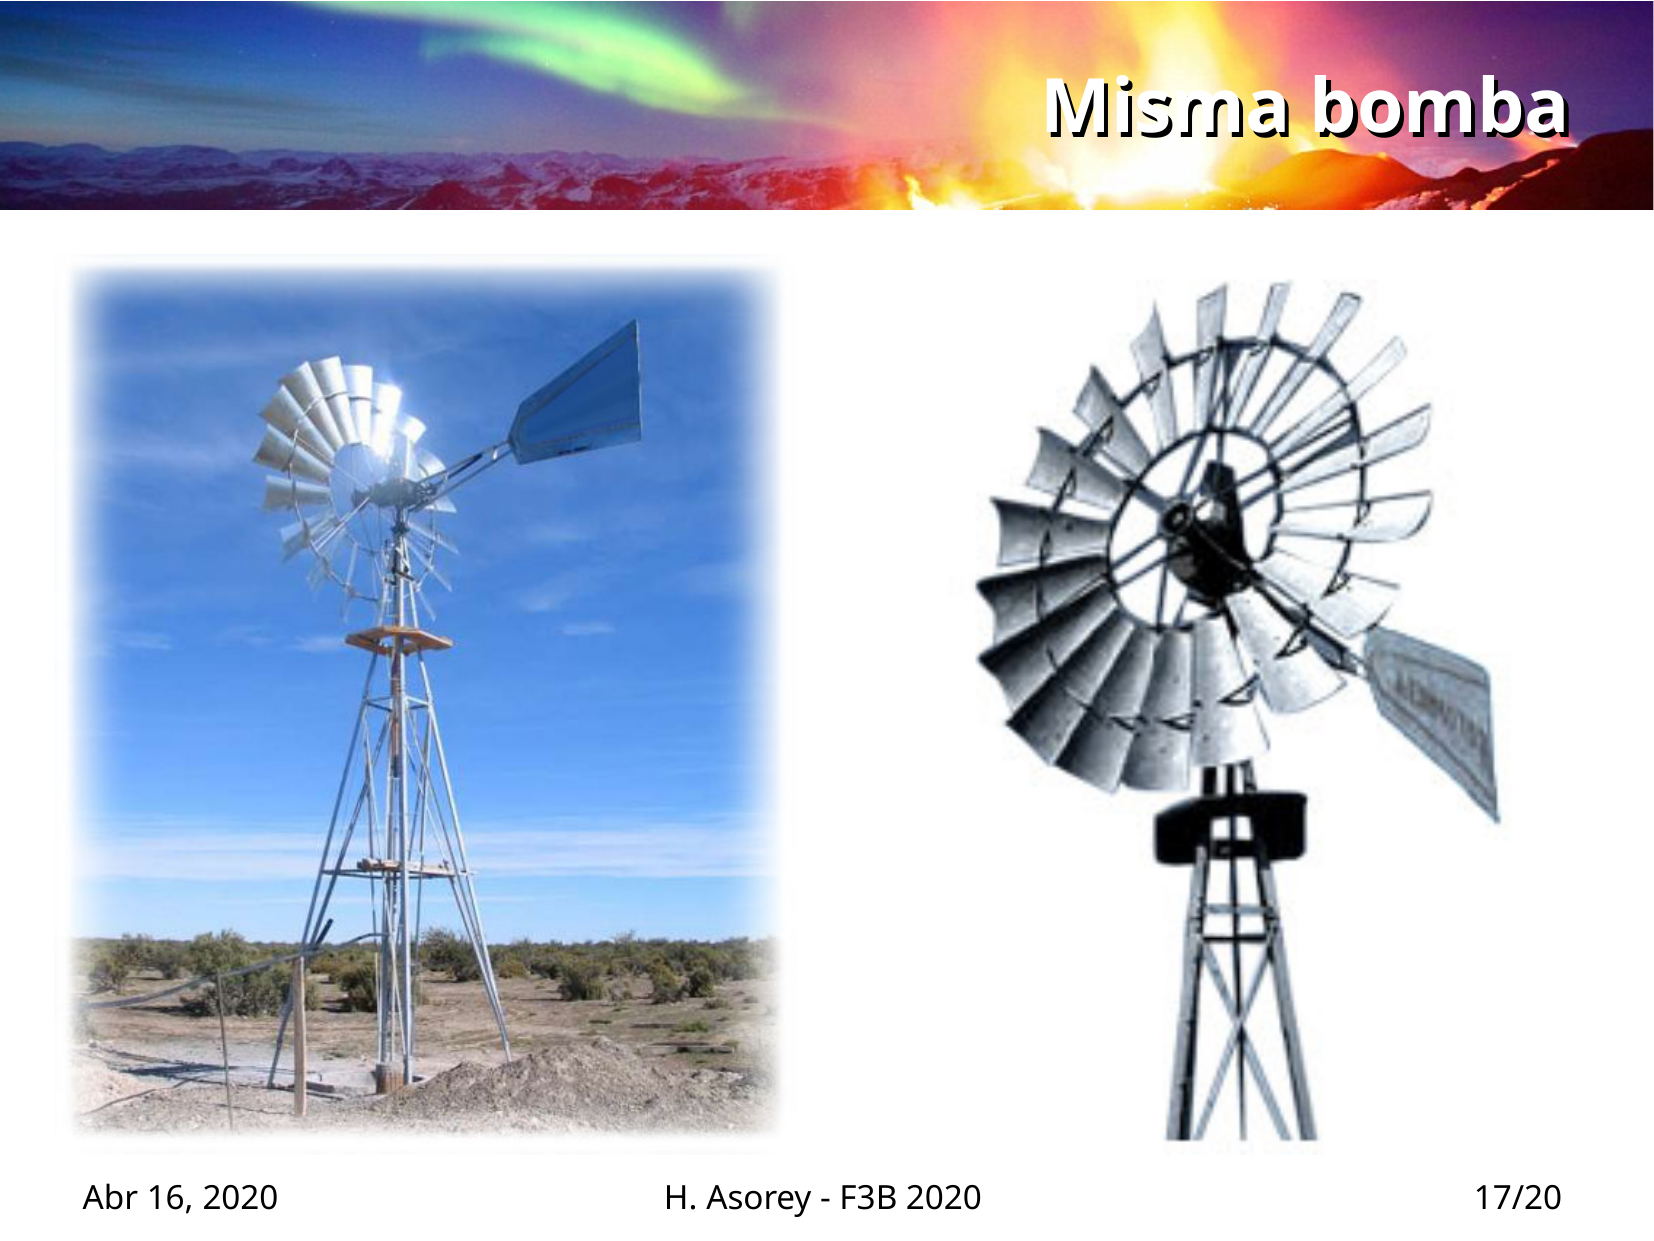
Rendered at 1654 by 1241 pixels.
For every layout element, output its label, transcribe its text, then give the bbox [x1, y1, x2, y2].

picture [924, 254, 1525, 1156]
picture [0, 1, 1654, 210]
title Misma bomba [45, 15, 1606, 191]
picture [54, 254, 797, 1156]
